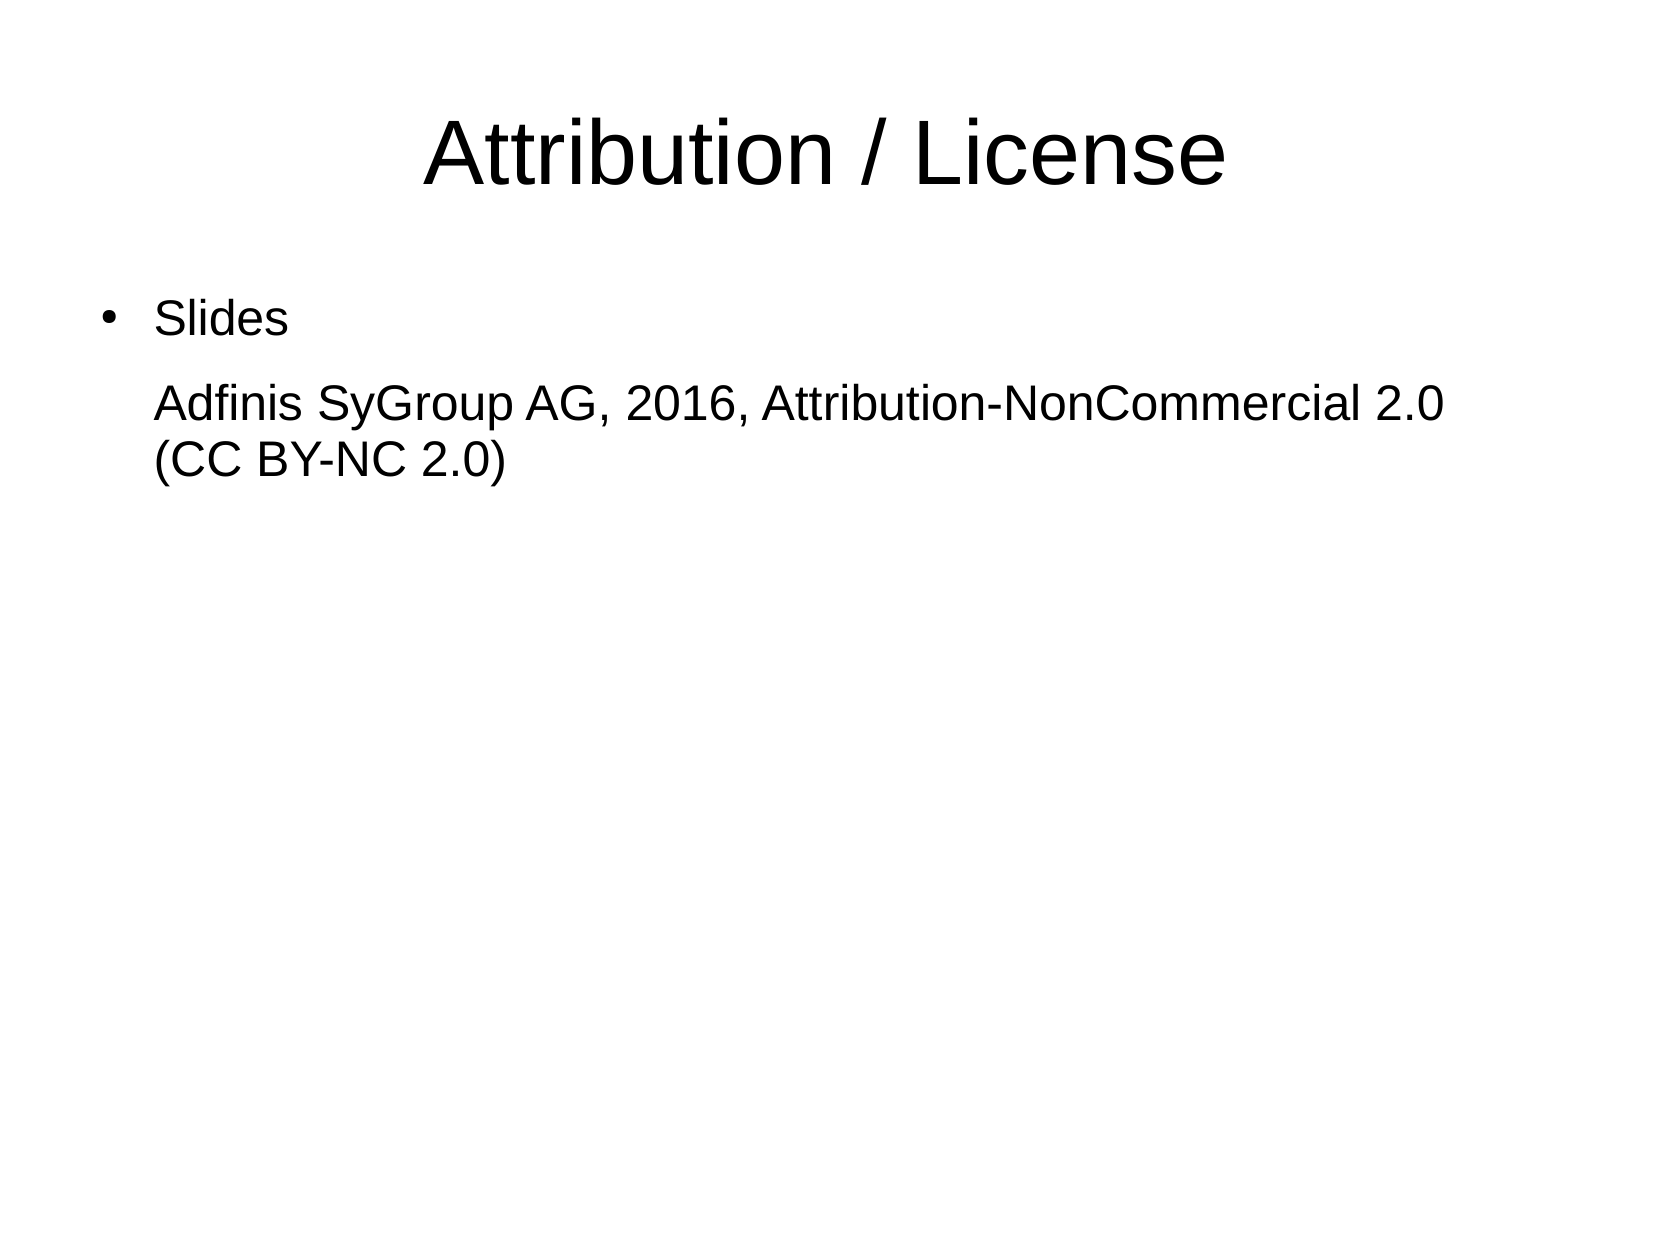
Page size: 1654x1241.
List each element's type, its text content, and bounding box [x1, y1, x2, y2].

list Slides Adfinis SyGroup AG, 2016, Attribution-NonCommercial 2.0 (CC BY-NC 2.0) [82, 290, 1571, 1010]
title Attribution / License [82, 49, 1571, 257]
